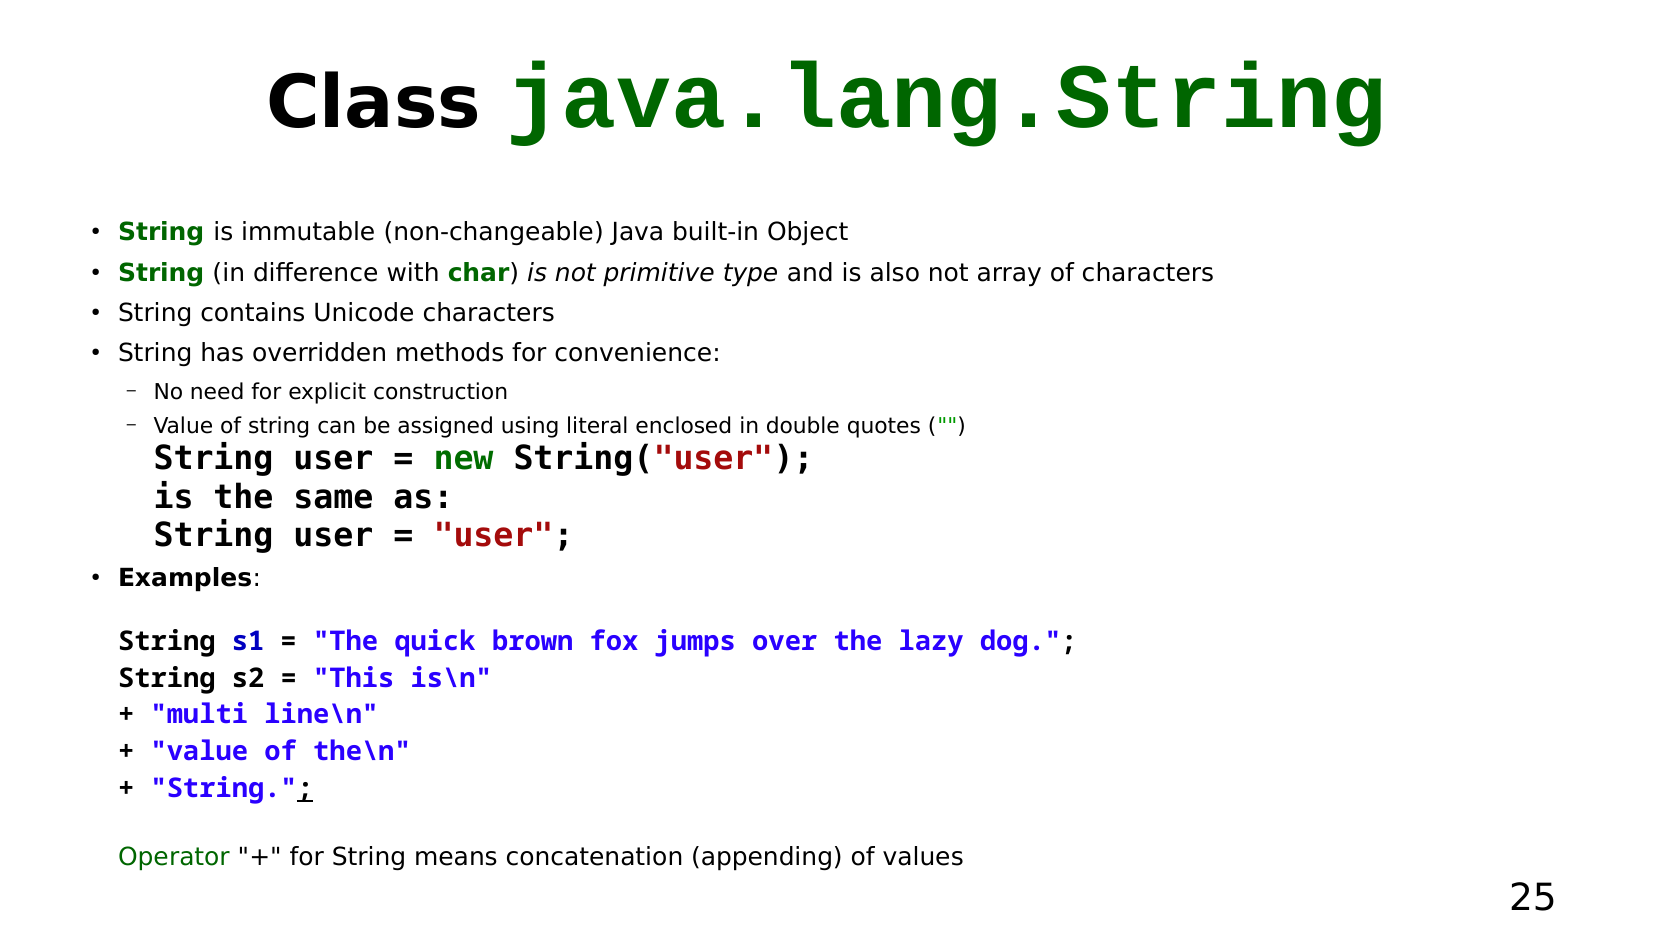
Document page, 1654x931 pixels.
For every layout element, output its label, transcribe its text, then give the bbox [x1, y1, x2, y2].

title Class java.lang.String [82, 50, 1571, 179]
list String is immutable (non-changeable) Java built-in Object String (in difference with char) is not primitive type and is also not array of characters String contains Unicode characters String has overridden methods for convenience: No need for explicit construction Value of string can be assigned using literal enclosed in double quotes ("") String user = new String("user"); is the same as: String user = "user"; Examples: String s1 = "The quick brown fox jumps over the lazy dog."; String s2 = "This is\n" + "multi line\n" + "value of the\n" + "String."; Operator "+" for String means concatenation (appending) of values [82, 217, 1538, 886]
